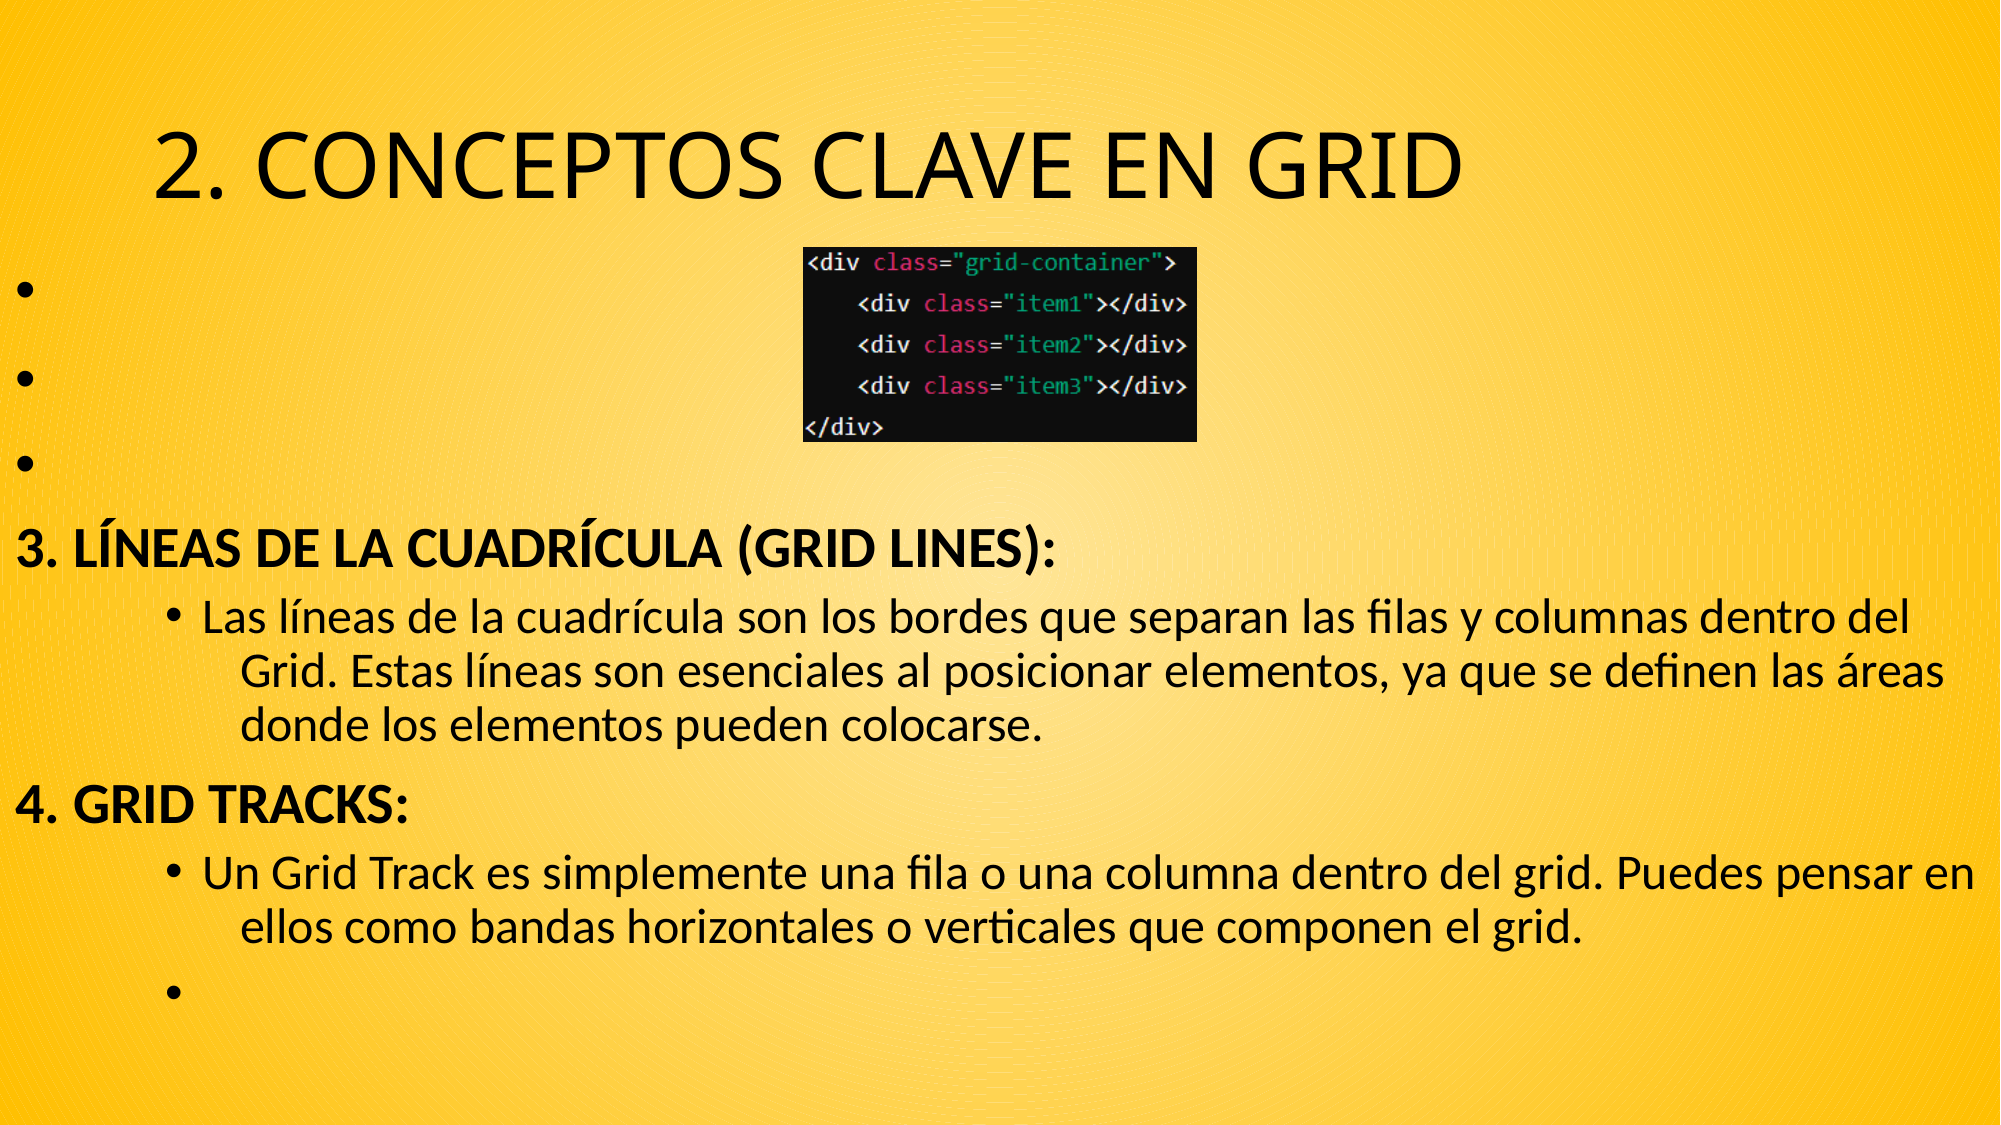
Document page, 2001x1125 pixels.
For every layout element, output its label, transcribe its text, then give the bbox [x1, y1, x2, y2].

title 2. CONCEPTOS CLAVE EN GRID [137, 59, 1863, 247]
list 3. LÍNEAS DE LA CUADRÍCULA (GRID LINES): Las líneas de la cuadrícula son los bordes que separan las filas y columnas dentro del Grid. Estas líneas son esenciales al posicionar elementos, ya que se definen las áreas donde los elementos pueden colocarse. 4. GRID TRACKS: Un Grid Track es simplemente una fila o una columna dentro del grid. Puedes pensar en ellos como bandas horizontales o verticales que componen el grid. [0, 247, 2000, 1125]
picture [803, 247, 1197, 442]
